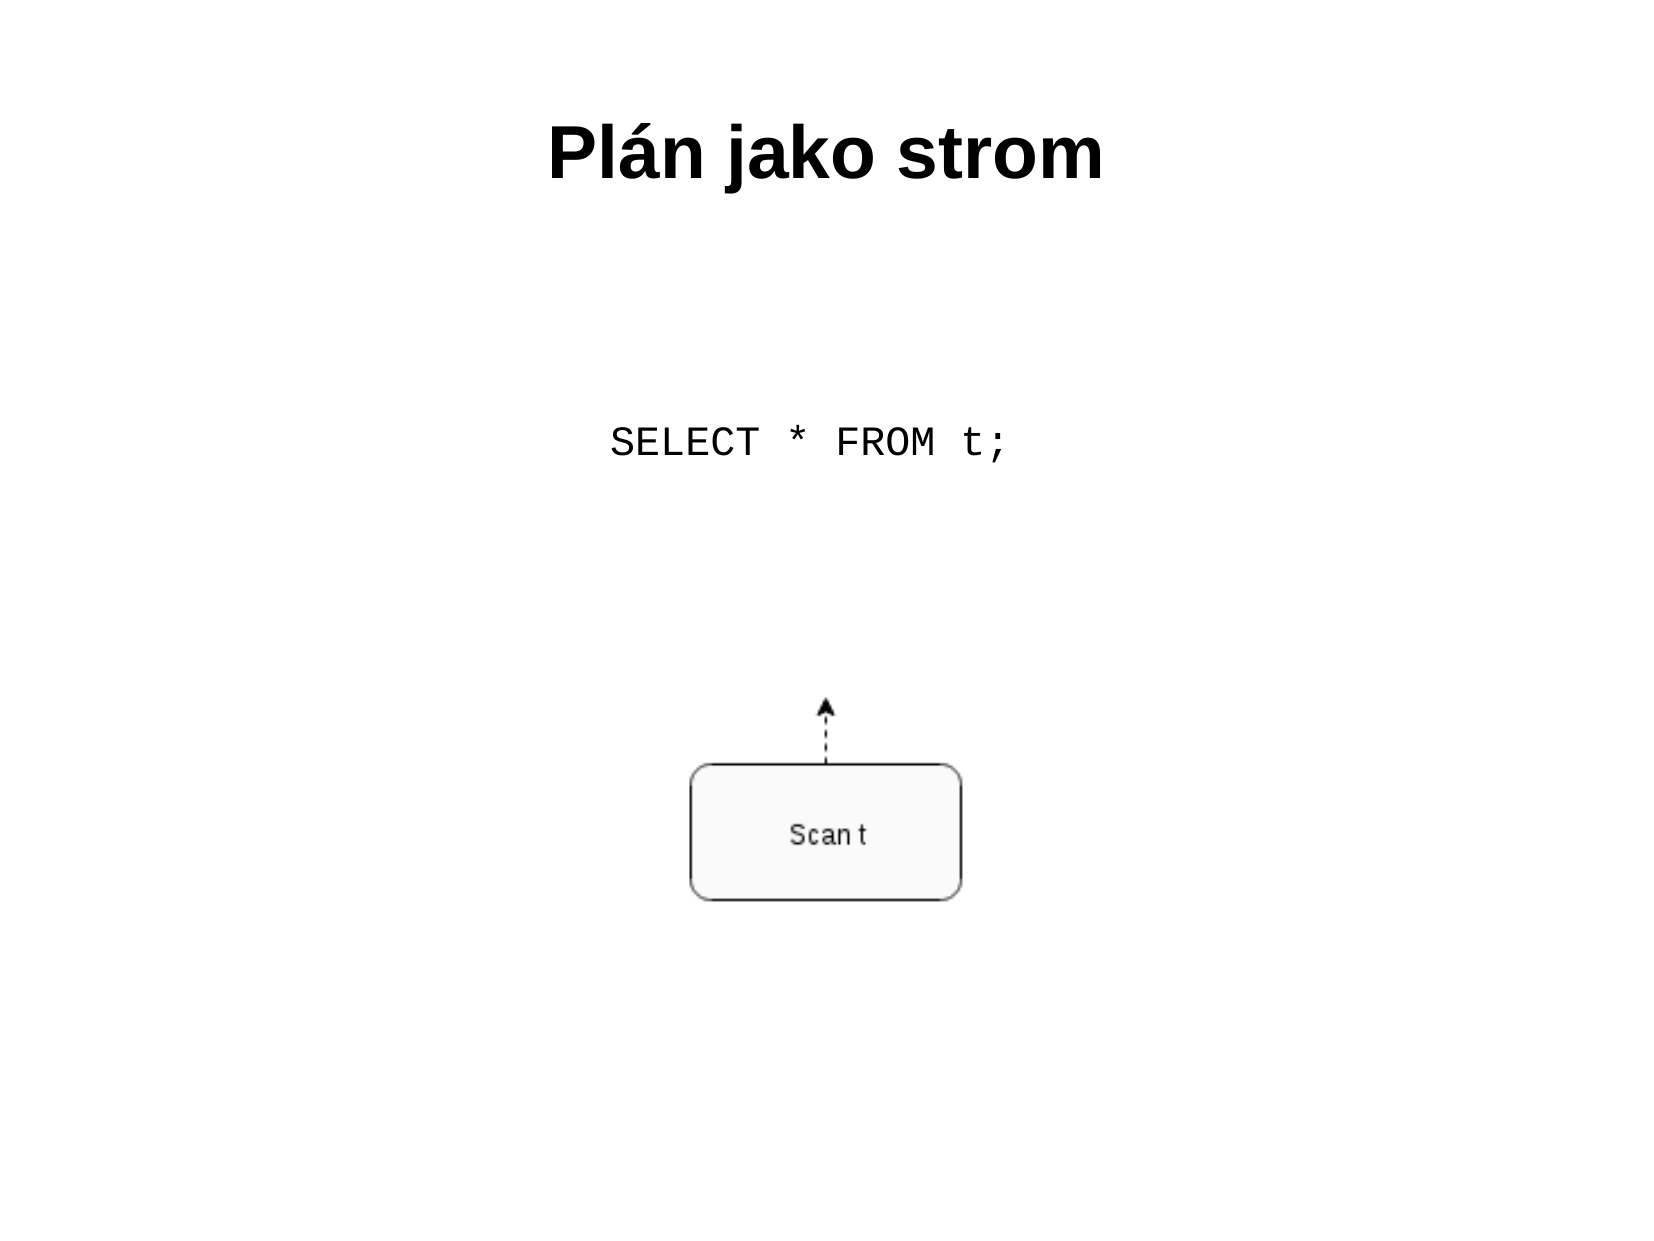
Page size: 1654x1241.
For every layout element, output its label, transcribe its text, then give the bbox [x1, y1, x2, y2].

picture [688, 678, 965, 904]
list SELECT * FROM t; [82, 290, 1538, 1010]
title Plán jako strom [82, 49, 1571, 257]
